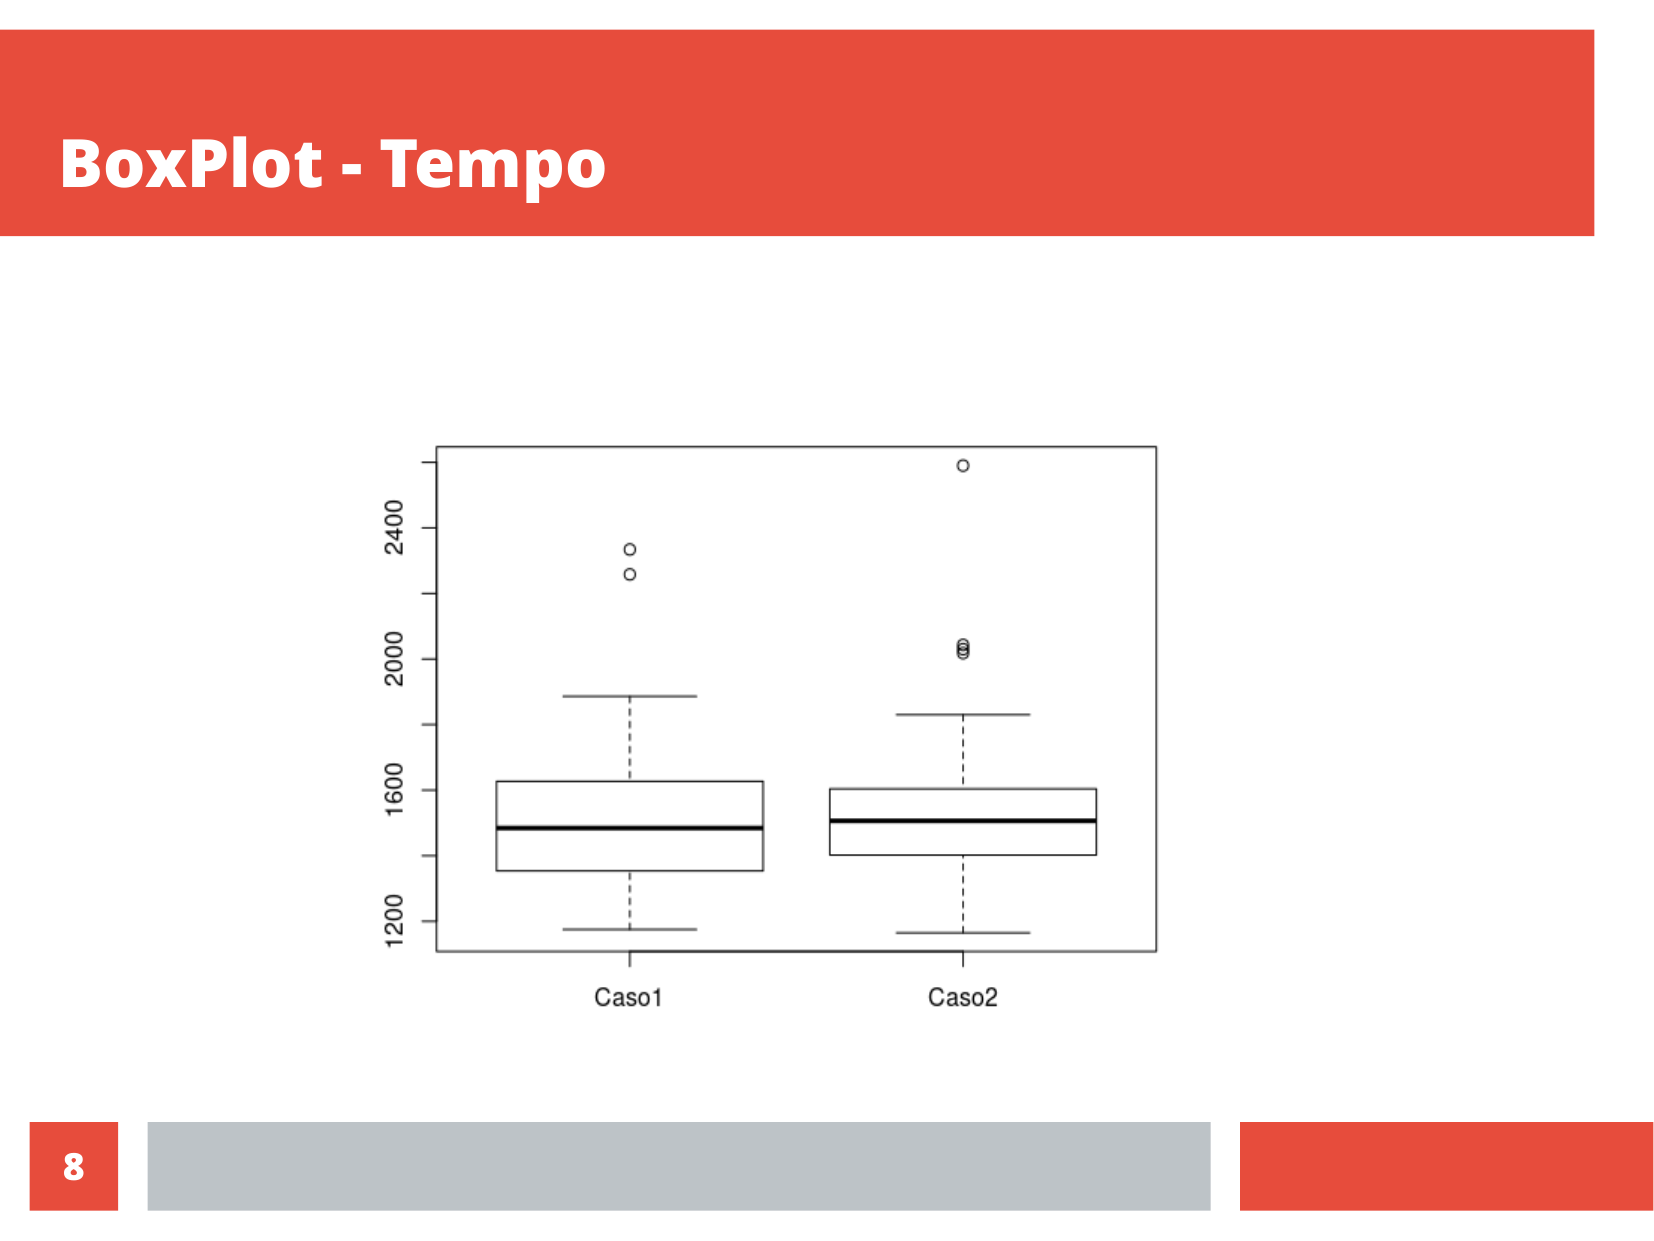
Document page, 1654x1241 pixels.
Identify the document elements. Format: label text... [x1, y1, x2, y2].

title BoxPlot - Tempo [59, 59, 1595, 207]
picture [319, 324, 1217, 1105]
